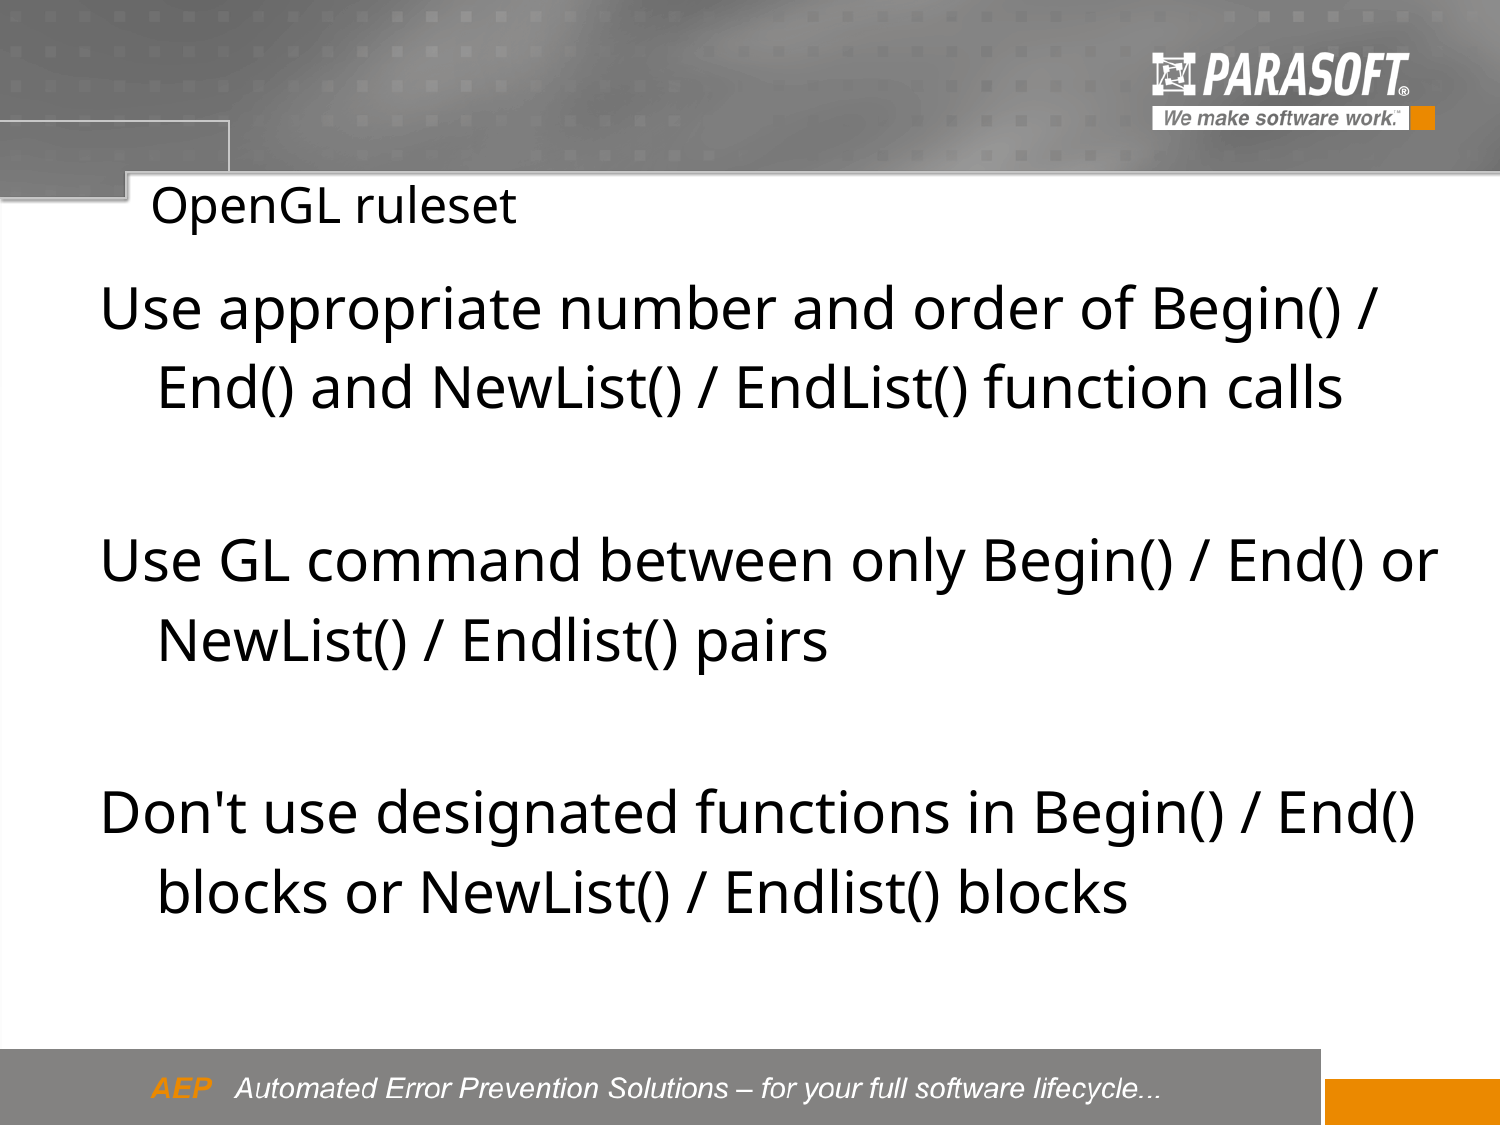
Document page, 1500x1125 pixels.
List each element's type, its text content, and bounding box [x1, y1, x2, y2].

title OpenGL ruleset [150, 173, 1426, 235]
list Use appropriate number and order of Begin() / End() and NewList() / EndList() function calls Use GL command between only Begin() / End() or NewList() / Endlist() pairs Don't use designated functions in Begin() / End() blocks or NewList() / Endlist() blocks [99, 267, 1450, 1000]
picture [0, 0, 1500, 1125]
